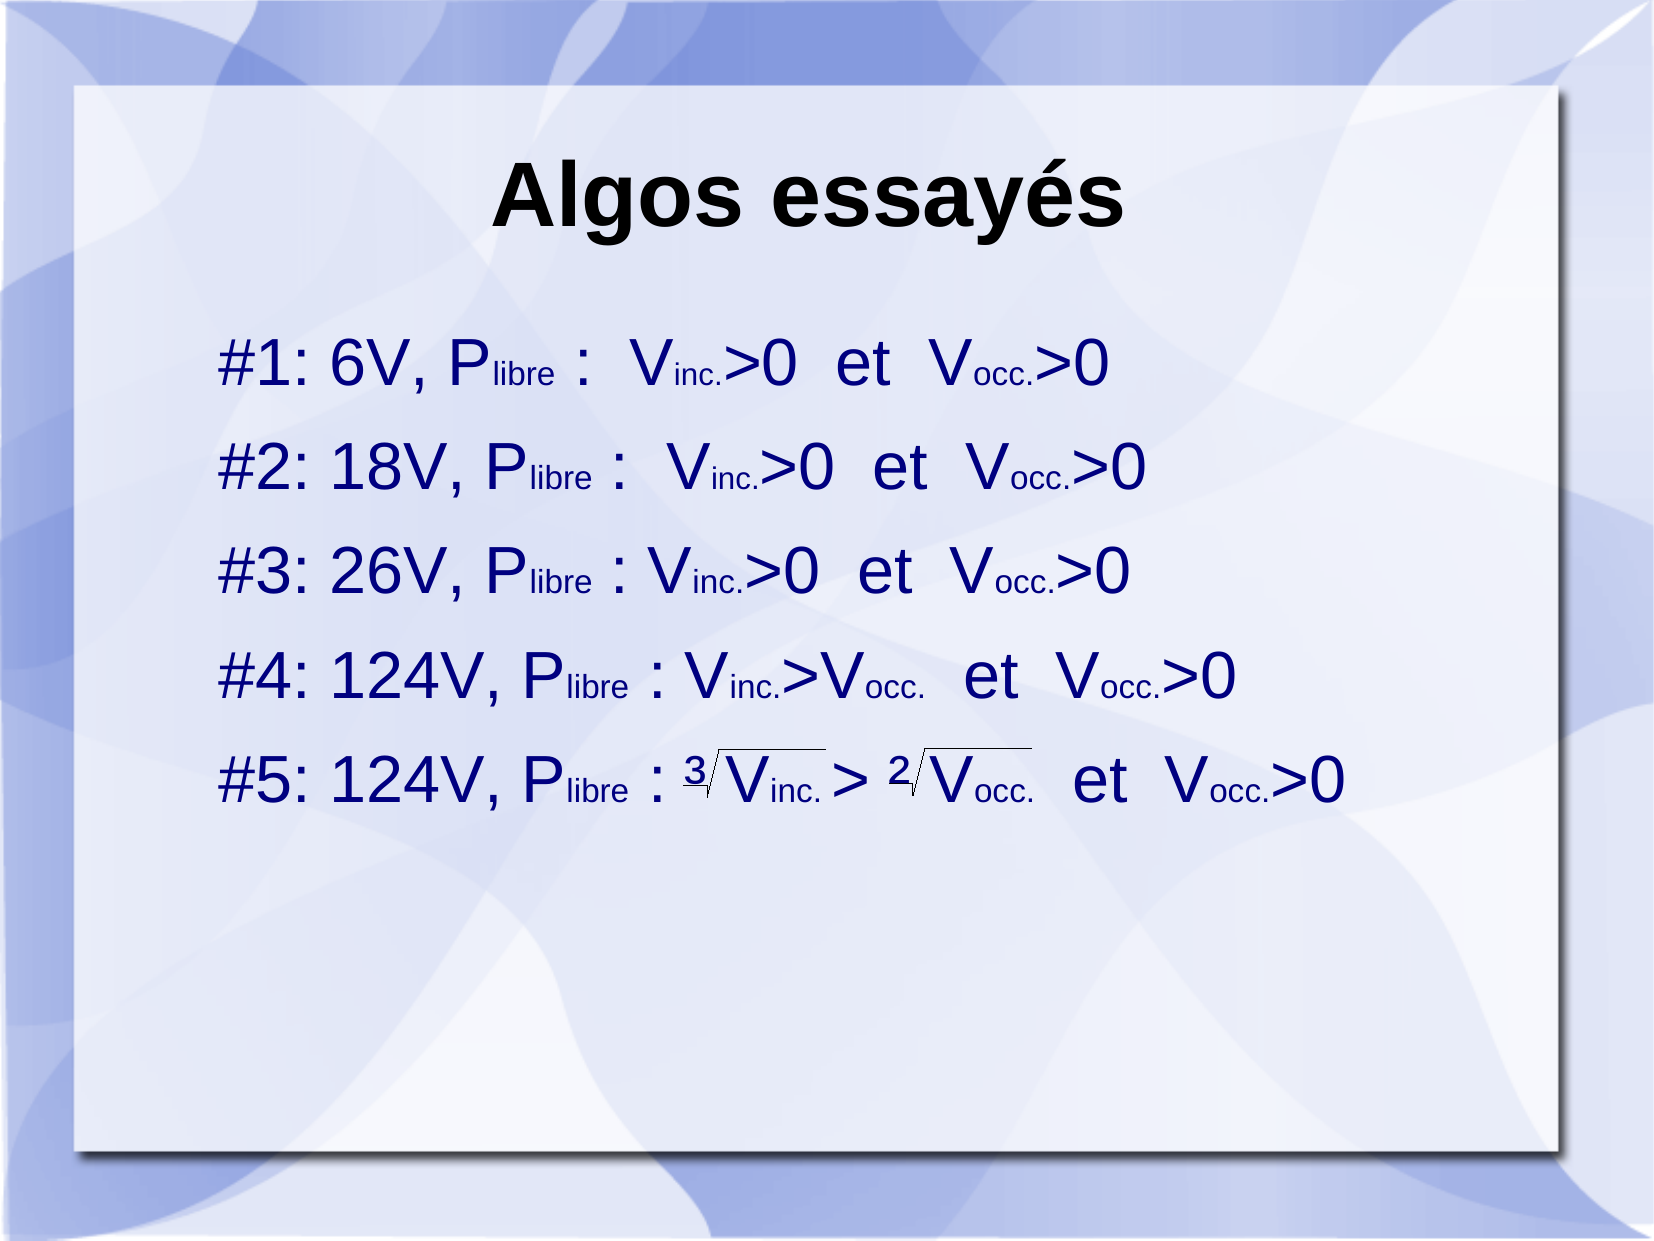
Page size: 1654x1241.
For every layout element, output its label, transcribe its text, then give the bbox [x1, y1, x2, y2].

picture [0, 0, 1654, 1241]
list #1: 6V, Plibre : Vinc.>0 et Vocc.>0 #2: 18V, Plibre : Vinc.>0 et Vocc.>0 #3: 26V, Plibre : Vinc.>0 et Vocc.>0 #4: 124V, Plibre : Vinc.>Vocc. et Vocc.>0 #5: 124V, Plibre : ³ Vinc. > ² Vocc. et Vocc.>0 [129, 324, 1489, 975]
title Algos essayés [82, 90, 1536, 298]
